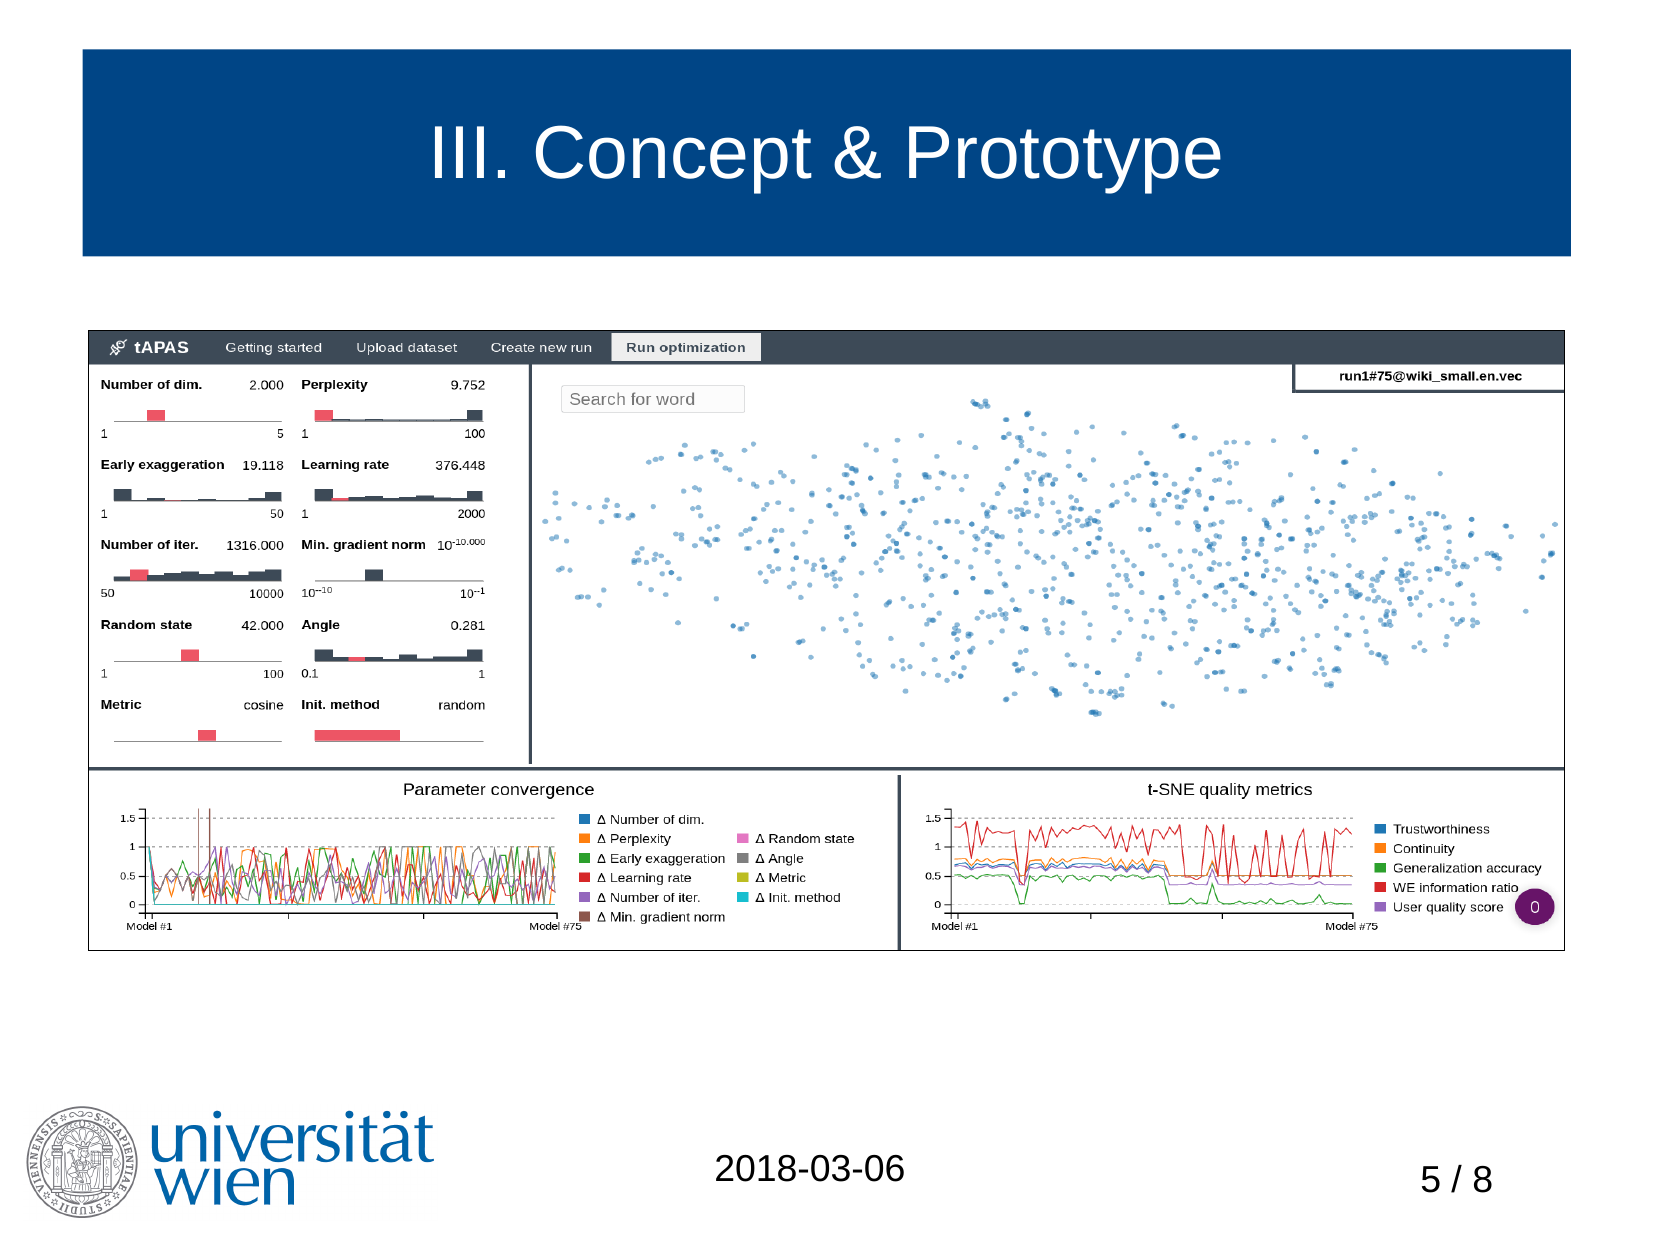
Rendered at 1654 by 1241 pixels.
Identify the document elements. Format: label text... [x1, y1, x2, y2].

title III. Concept & Prototype [82, 49, 1571, 257]
picture [23, 1104, 438, 1221]
picture [88, 330, 1565, 951]
